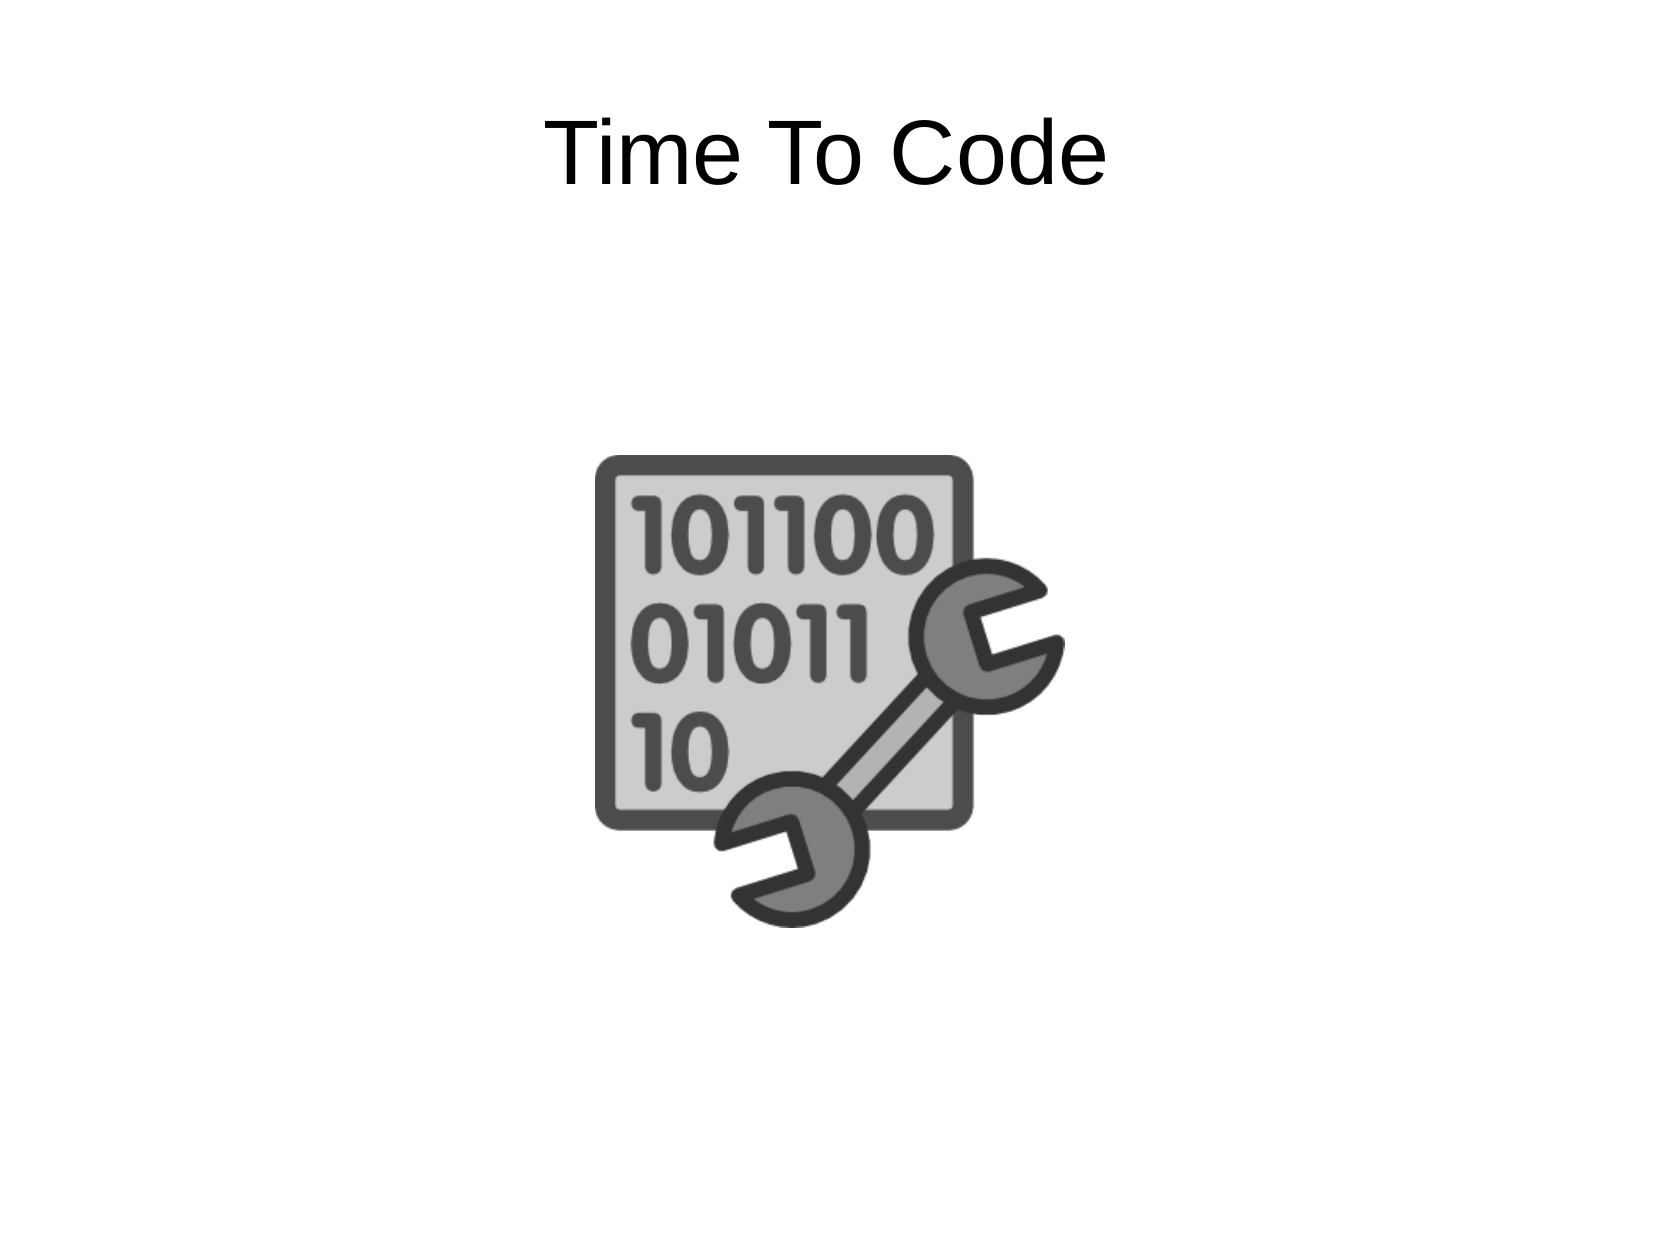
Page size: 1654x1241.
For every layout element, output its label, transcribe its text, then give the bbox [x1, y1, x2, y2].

picture [595, 455, 1065, 928]
title Time To Code [82, 49, 1571, 257]
